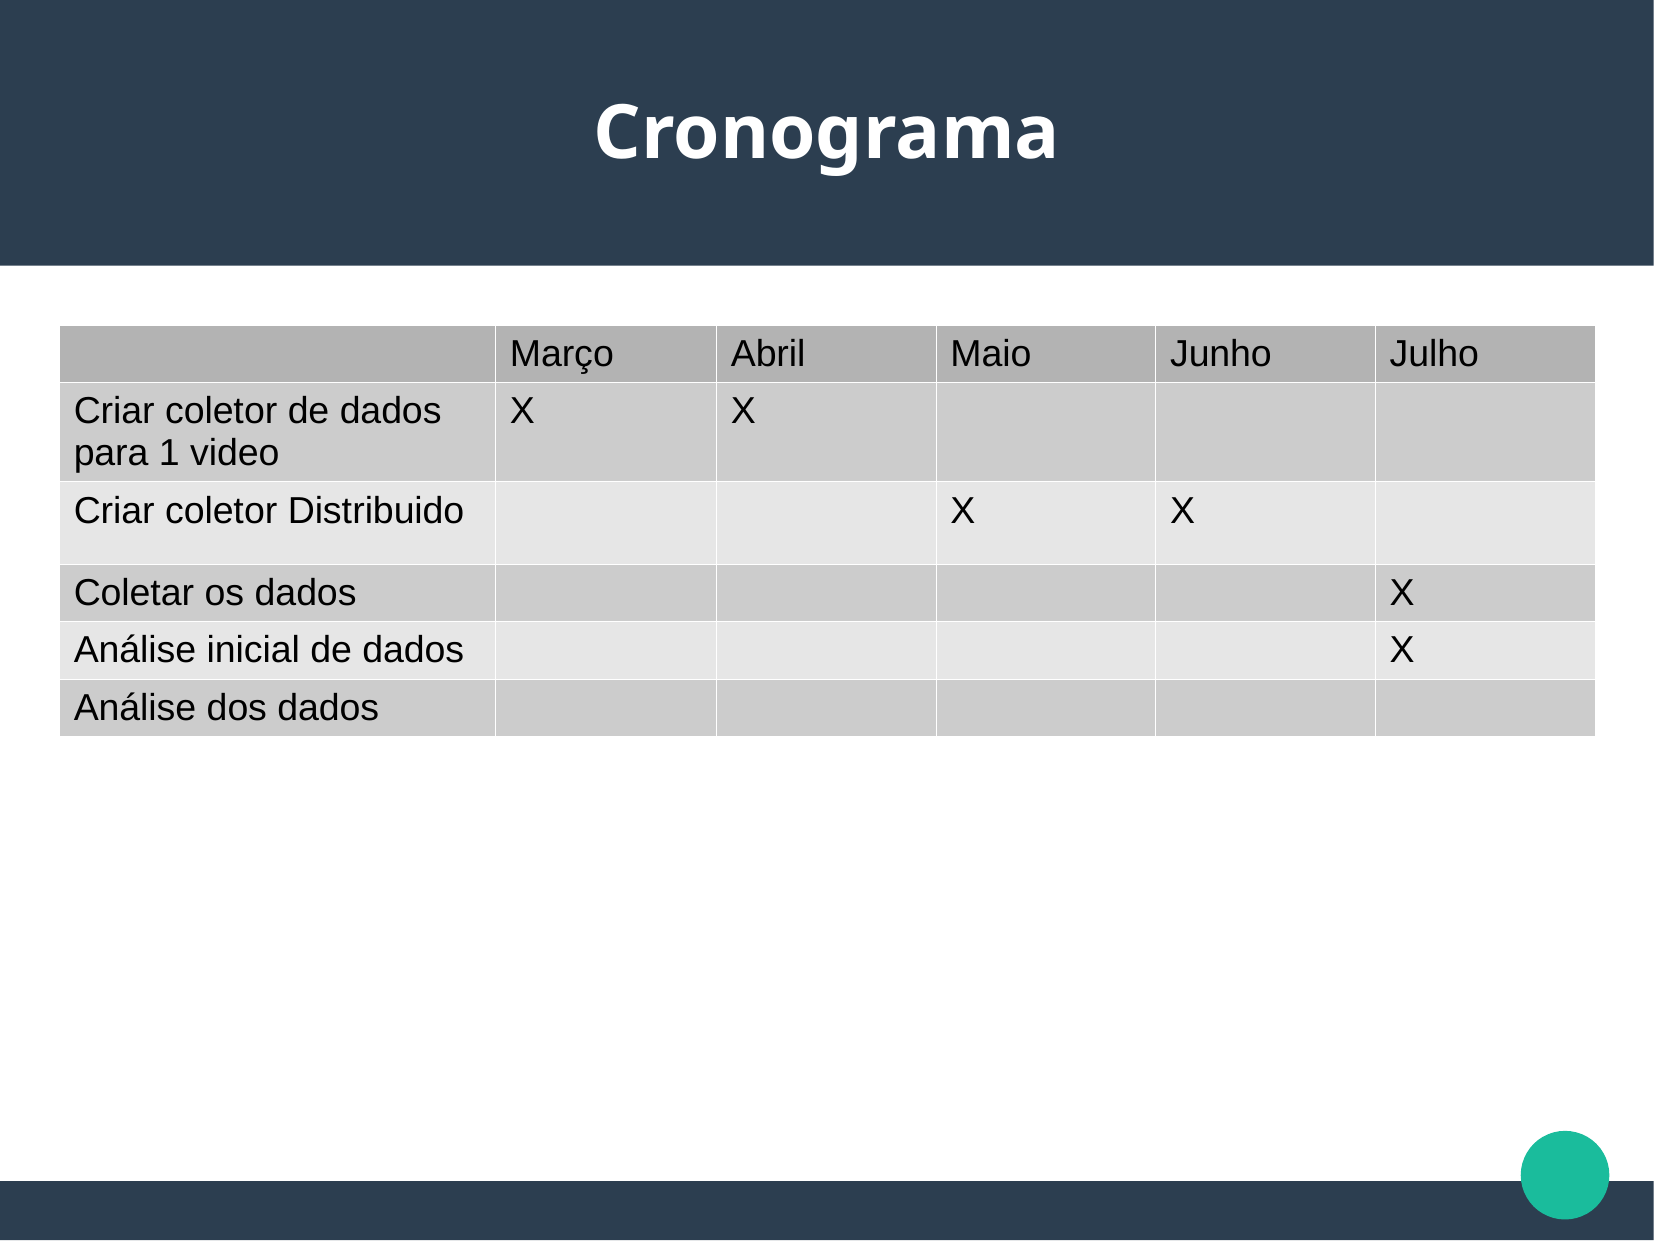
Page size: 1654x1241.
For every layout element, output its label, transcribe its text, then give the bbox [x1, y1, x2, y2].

table_cell [1376, 383, 1595, 481]
table_cell X [717, 383, 936, 481]
title Cronograma [59, 49, 1595, 207]
table_cell X [1376, 565, 1595, 621]
table_header Março [496, 326, 716, 382]
table_header Julho [1376, 326, 1595, 382]
table_cell [496, 565, 716, 621]
table_cell [717, 565, 936, 621]
table_cell [496, 680, 716, 736]
table_cell X [937, 482, 1155, 564]
table_cell [496, 622, 716, 679]
table_cell Análise dos dados [60, 680, 495, 736]
table_cell [937, 680, 1155, 736]
table_header Abril [717, 326, 936, 382]
table_cell [937, 565, 1155, 621]
table_cell [717, 622, 936, 679]
table_cell [1156, 565, 1375, 621]
table_cell [496, 482, 716, 564]
table_header Maio [937, 326, 1155, 382]
table_cell [717, 680, 936, 736]
table_cell Criar coletor de dados para 1 video [60, 383, 495, 481]
table_cell [937, 383, 1155, 481]
table_cell X [1376, 622, 1595, 679]
table_header Junho [1156, 326, 1375, 382]
table_cell [1376, 482, 1595, 564]
table_cell Criar coletor Distribuido [60, 482, 495, 564]
table_cell [1156, 622, 1375, 679]
table_cell Coletar os dados [60, 565, 495, 621]
table_cell X [1156, 482, 1375, 564]
table_cell [1376, 680, 1595, 736]
table_cell [1156, 383, 1375, 481]
table_cell [1156, 680, 1375, 736]
table_cell [937, 622, 1155, 679]
table_header [60, 326, 495, 382]
table_cell [717, 482, 936, 564]
table_cell Análise inicial de dados [60, 622, 495, 679]
table_cell X [496, 383, 716, 481]
